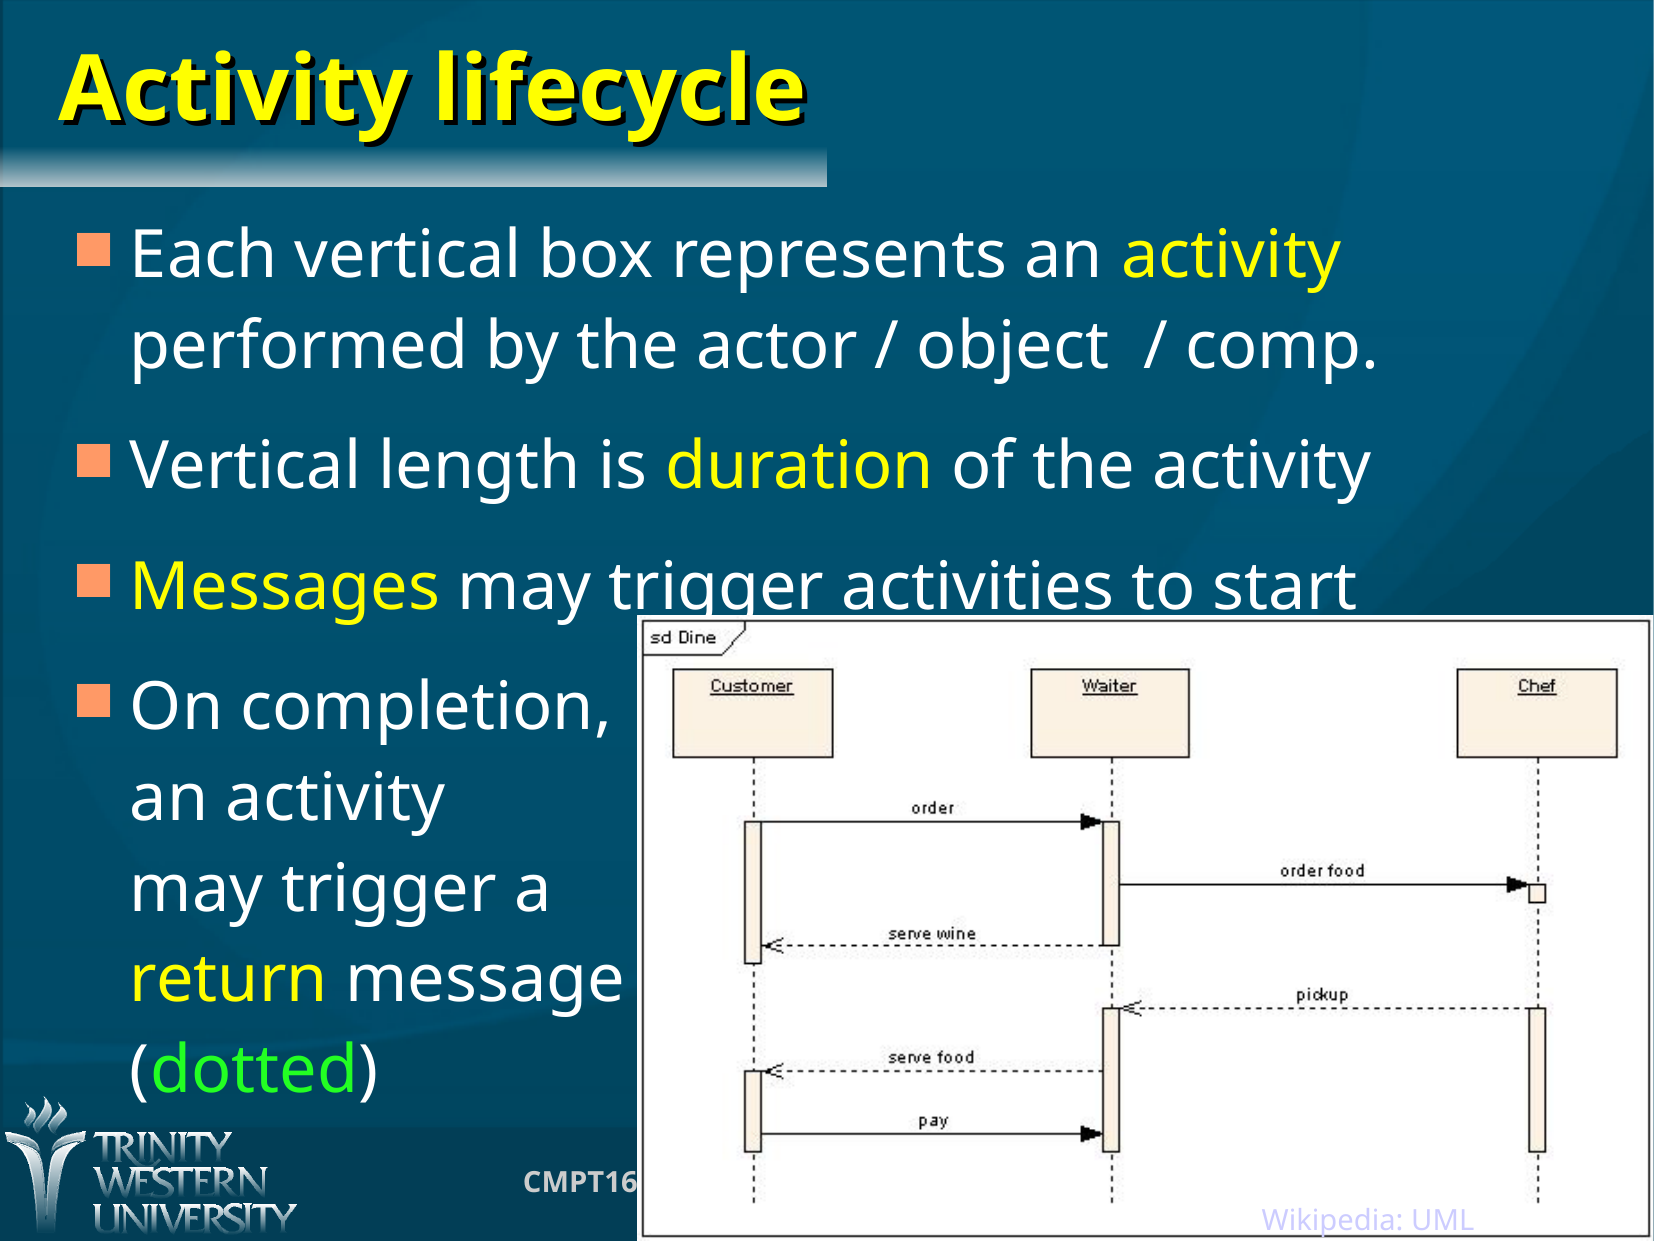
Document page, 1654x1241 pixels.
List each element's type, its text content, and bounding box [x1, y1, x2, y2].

text_box Wikipedia: UML [1246, 1191, 1502, 1241]
picture [38, 1227, 54, 1232]
title Activity lifecycle [59, 19, 1595, 148]
title Classes of patterns (GoF) [0, 154, 827, 158]
picture [636, 615, 1654, 1241]
list Each vertical box represents an activity performed by the actor / object / comp. Vertical length is duration of the activity Messages may trigger activities to start On completion, an activity may trigger a return message (dotted) [59, 206, 1625, 1026]
